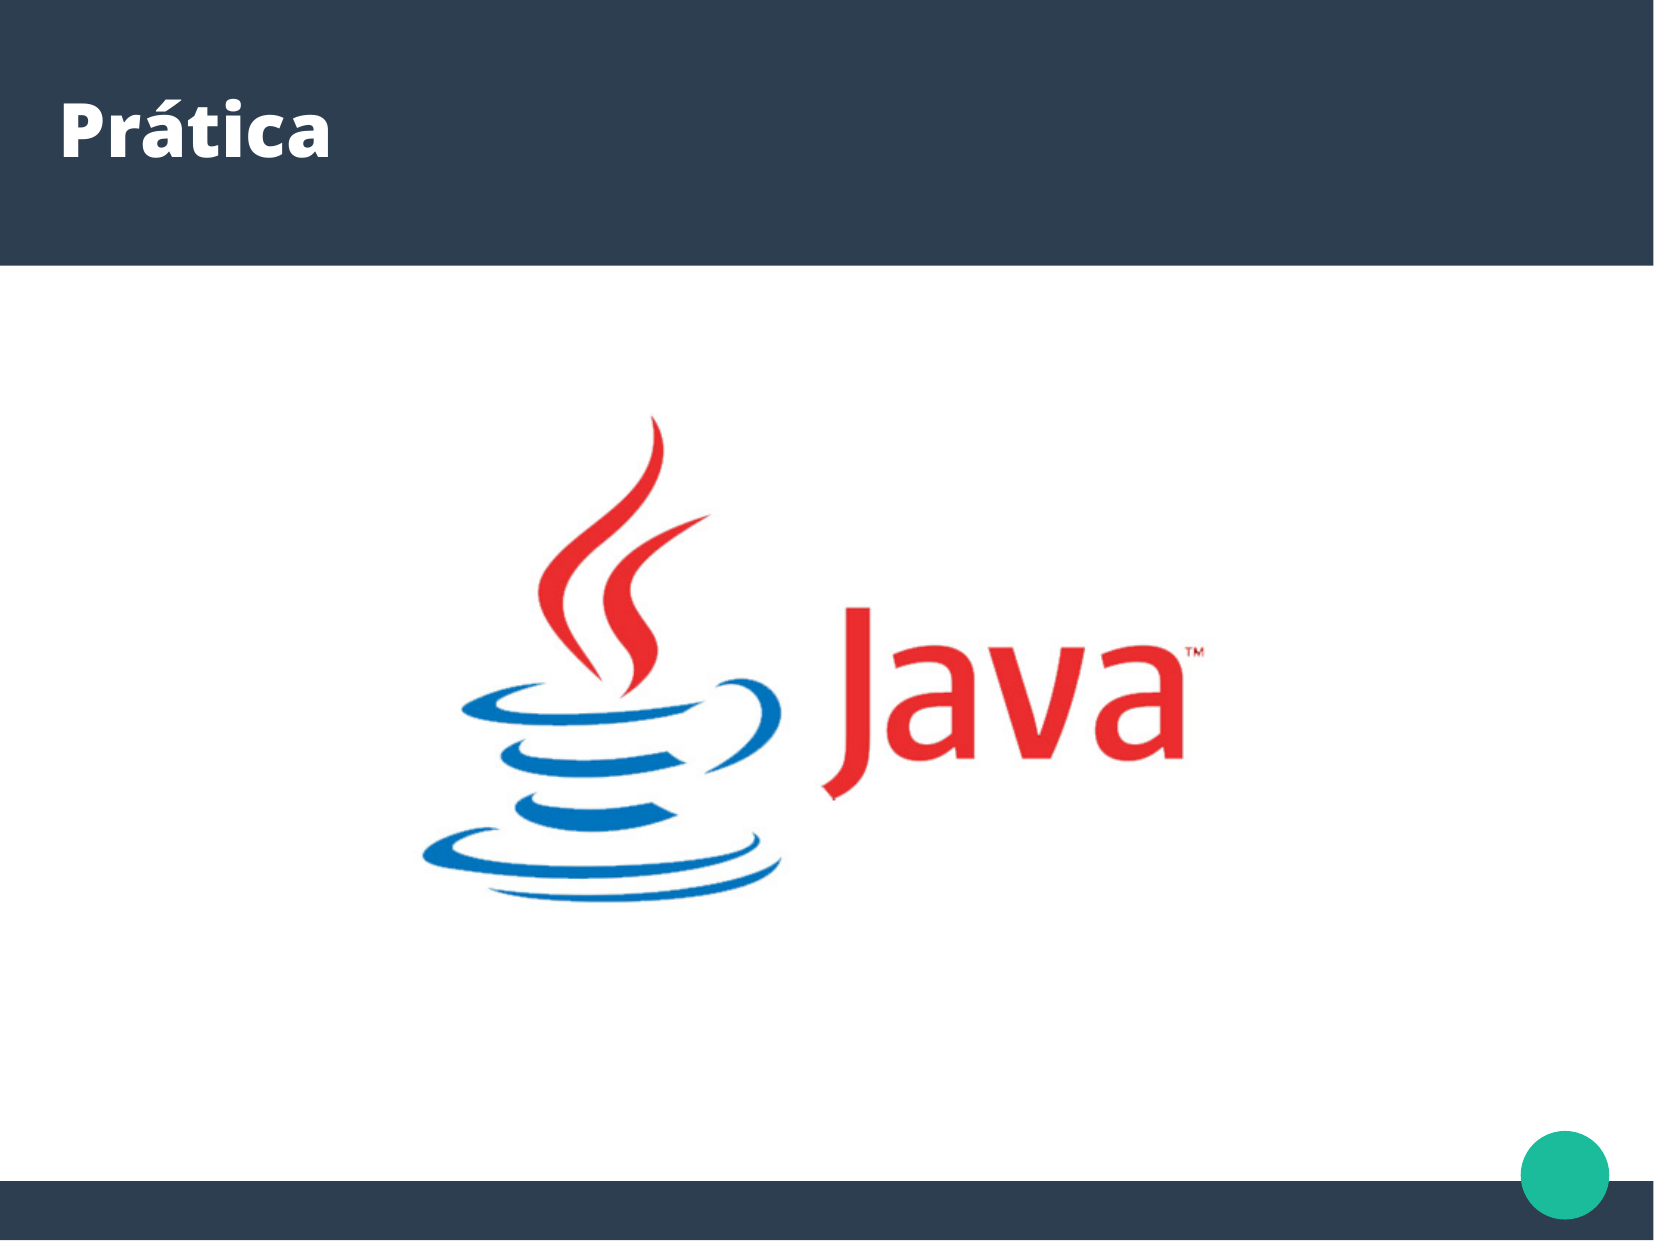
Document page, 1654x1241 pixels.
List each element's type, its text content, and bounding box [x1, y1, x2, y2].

picture [318, 390, 1337, 1016]
title Prática [59, 49, 1595, 207]
